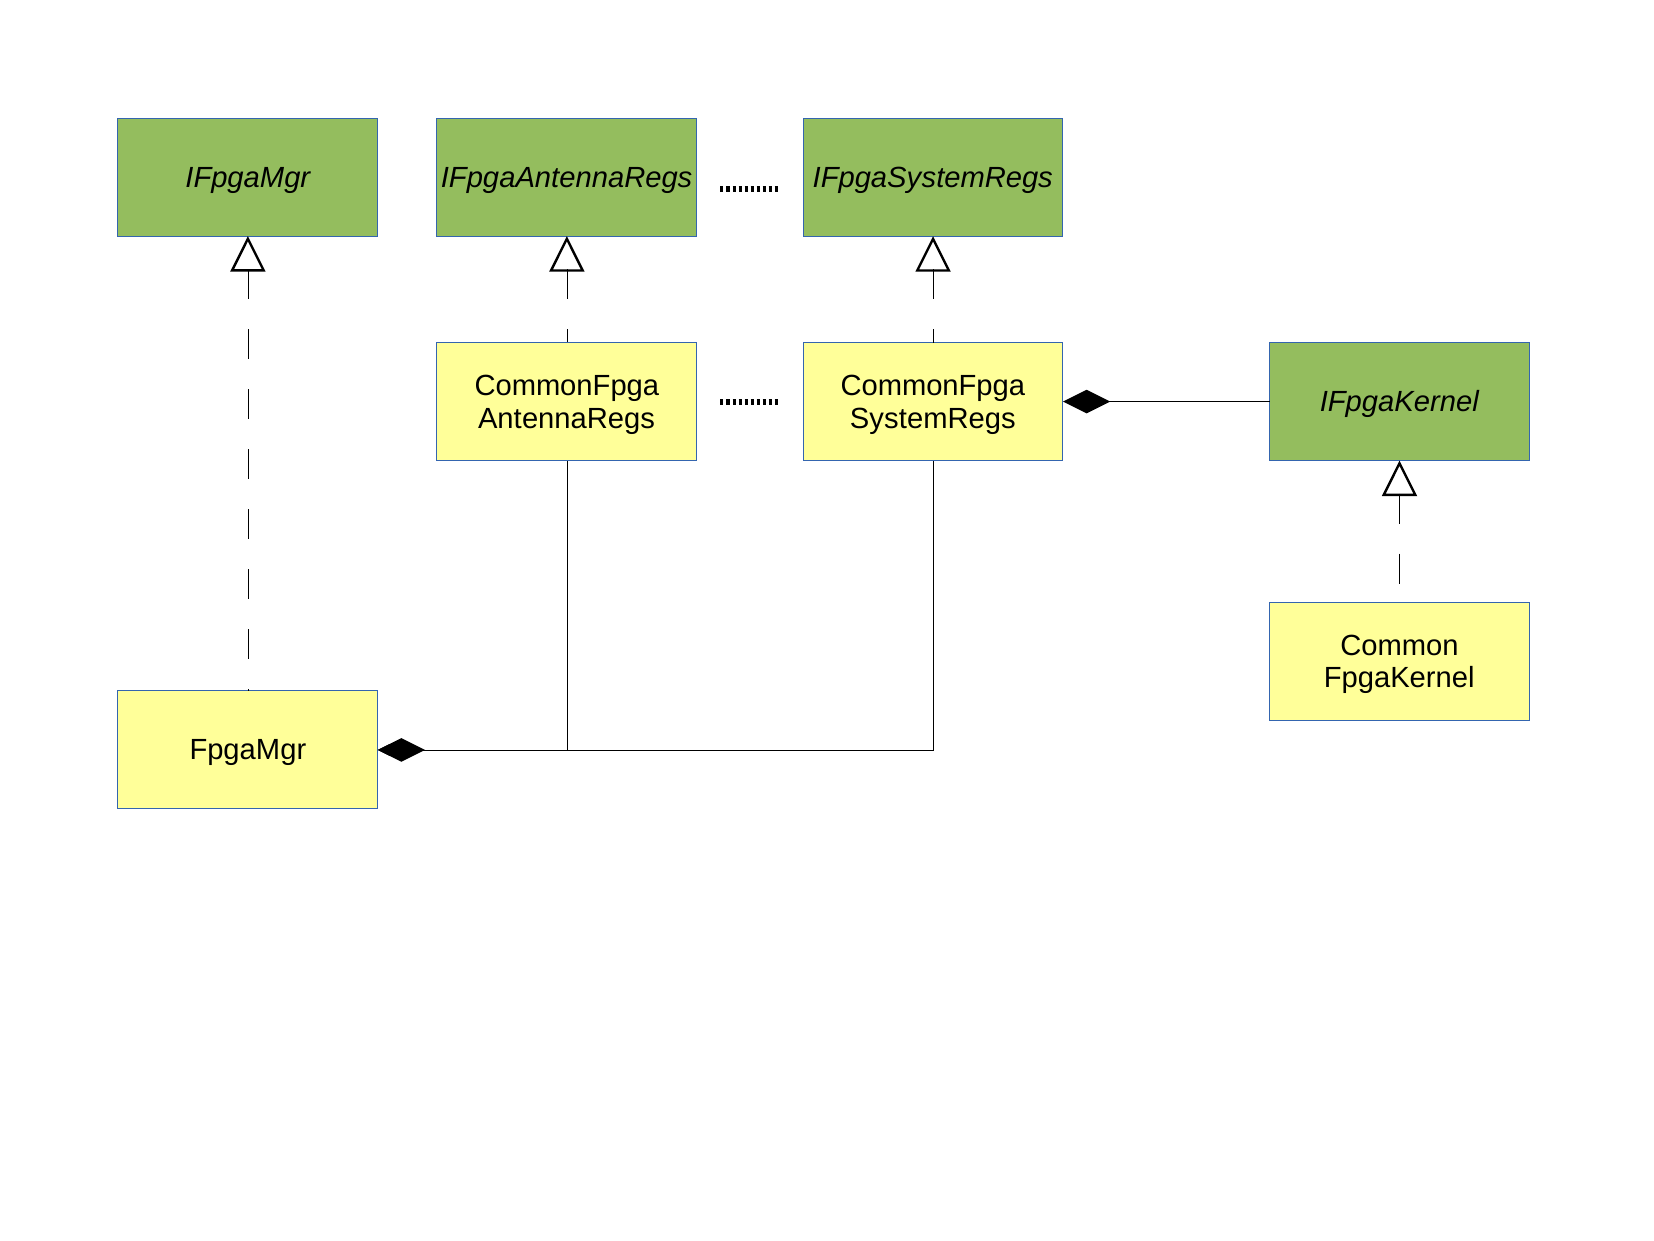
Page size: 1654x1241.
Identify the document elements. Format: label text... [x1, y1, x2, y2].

text_box IFpgaKernel [1269, 342, 1530, 461]
text_box FpgaMgr [117, 690, 378, 809]
text_box IFpgaAntennaRegs [436, 118, 697, 237]
text_box CommonFpga SystemRegs [803, 342, 1063, 461]
text_box IFpgaSystemRegs [803, 118, 1063, 237]
text_box IFpgaMgr [117, 118, 378, 237]
text_box Common FpgaKernel [1269, 602, 1530, 721]
text_box CommonFpga AntennaRegs [436, 342, 697, 461]
